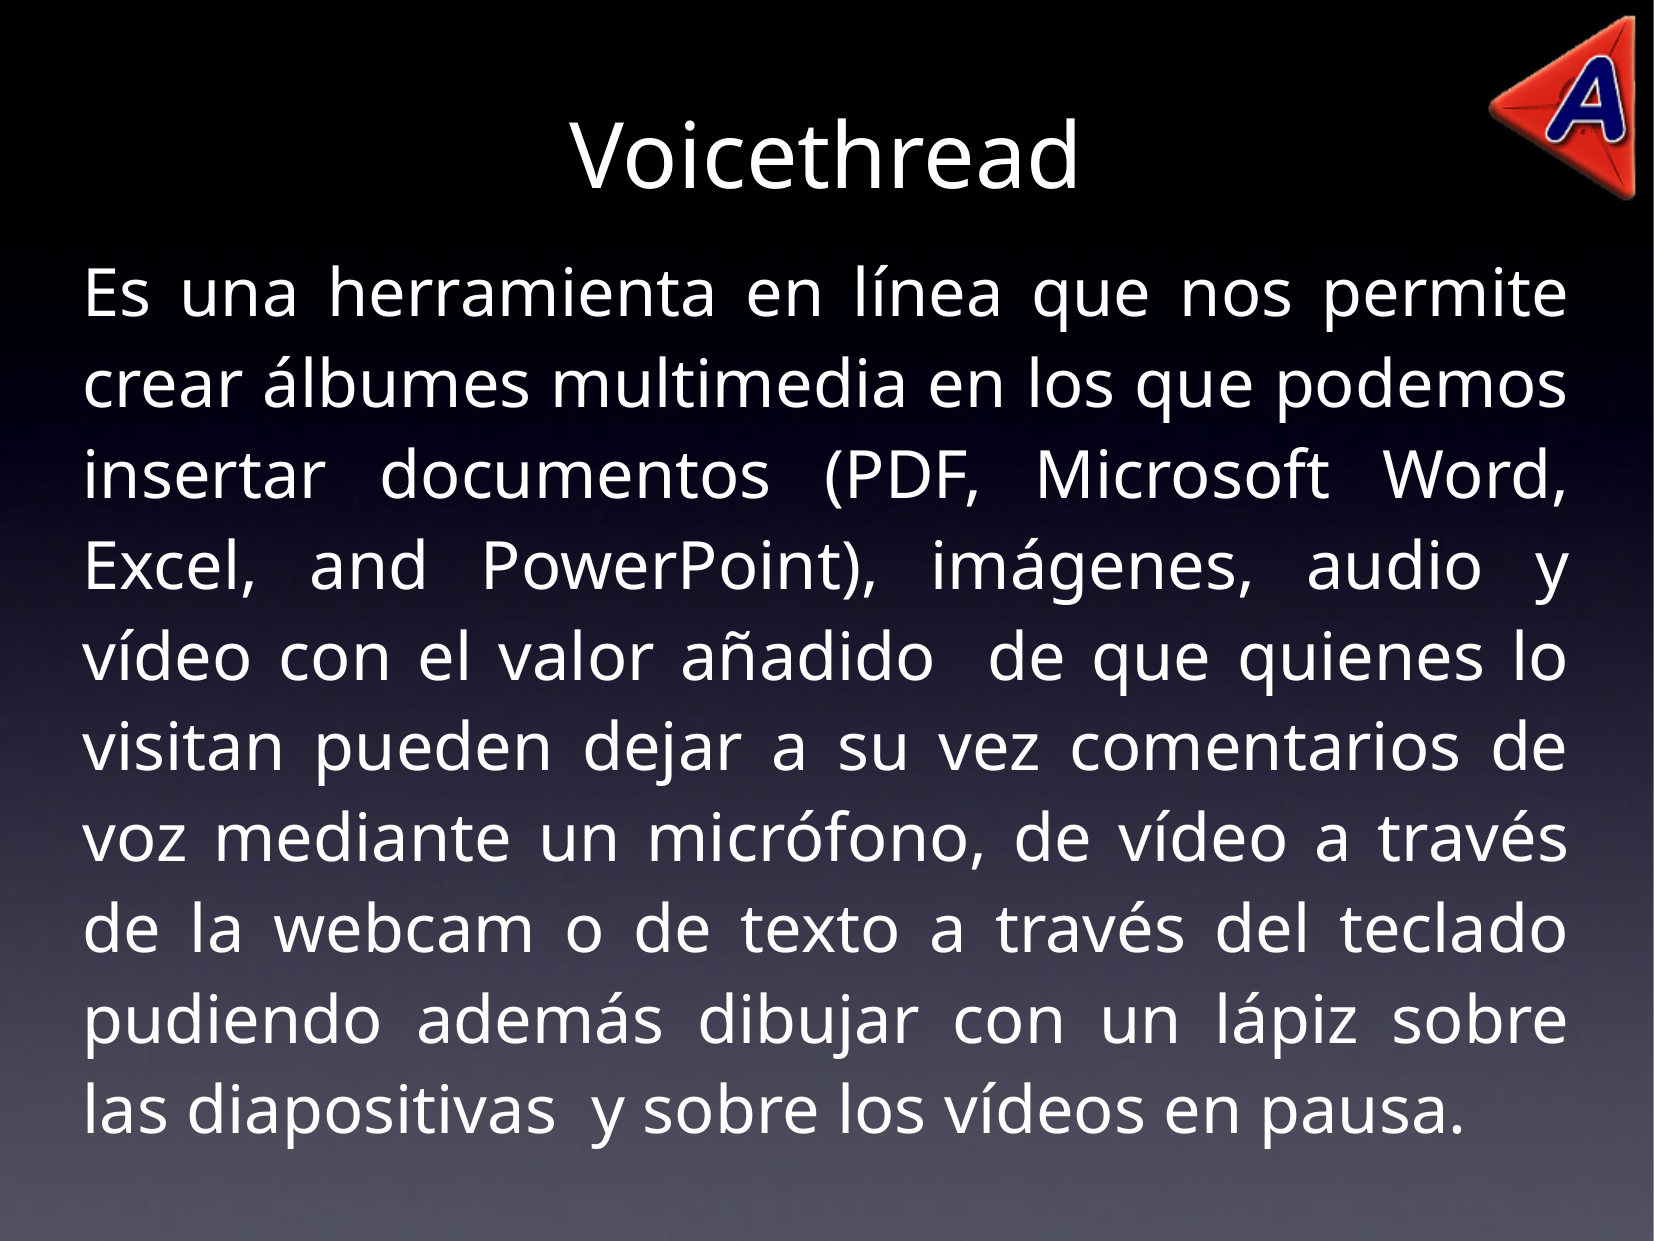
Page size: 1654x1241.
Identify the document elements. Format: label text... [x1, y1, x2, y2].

title Voicethread [82, 56, 1571, 250]
picture [0, 0, 1654, 1241]
subtitle Es una herramienta en línea que nos permite crear álbumes multimedia en los que podemos insertar documentos (PDF, Microsoft Word, Excel, and PowerPoint), imágenes, audio y vídeo con el valor añadido de que quienes lo visitan pueden dejar a su vez comentarios de voz mediante un micrófono, de vídeo a través de la webcam o de texto a través del teclado pudiendo además dibujar con un lápiz sobre las diapositivas y sobre los vídeos en pausa. [82, 290, 1571, 1109]
